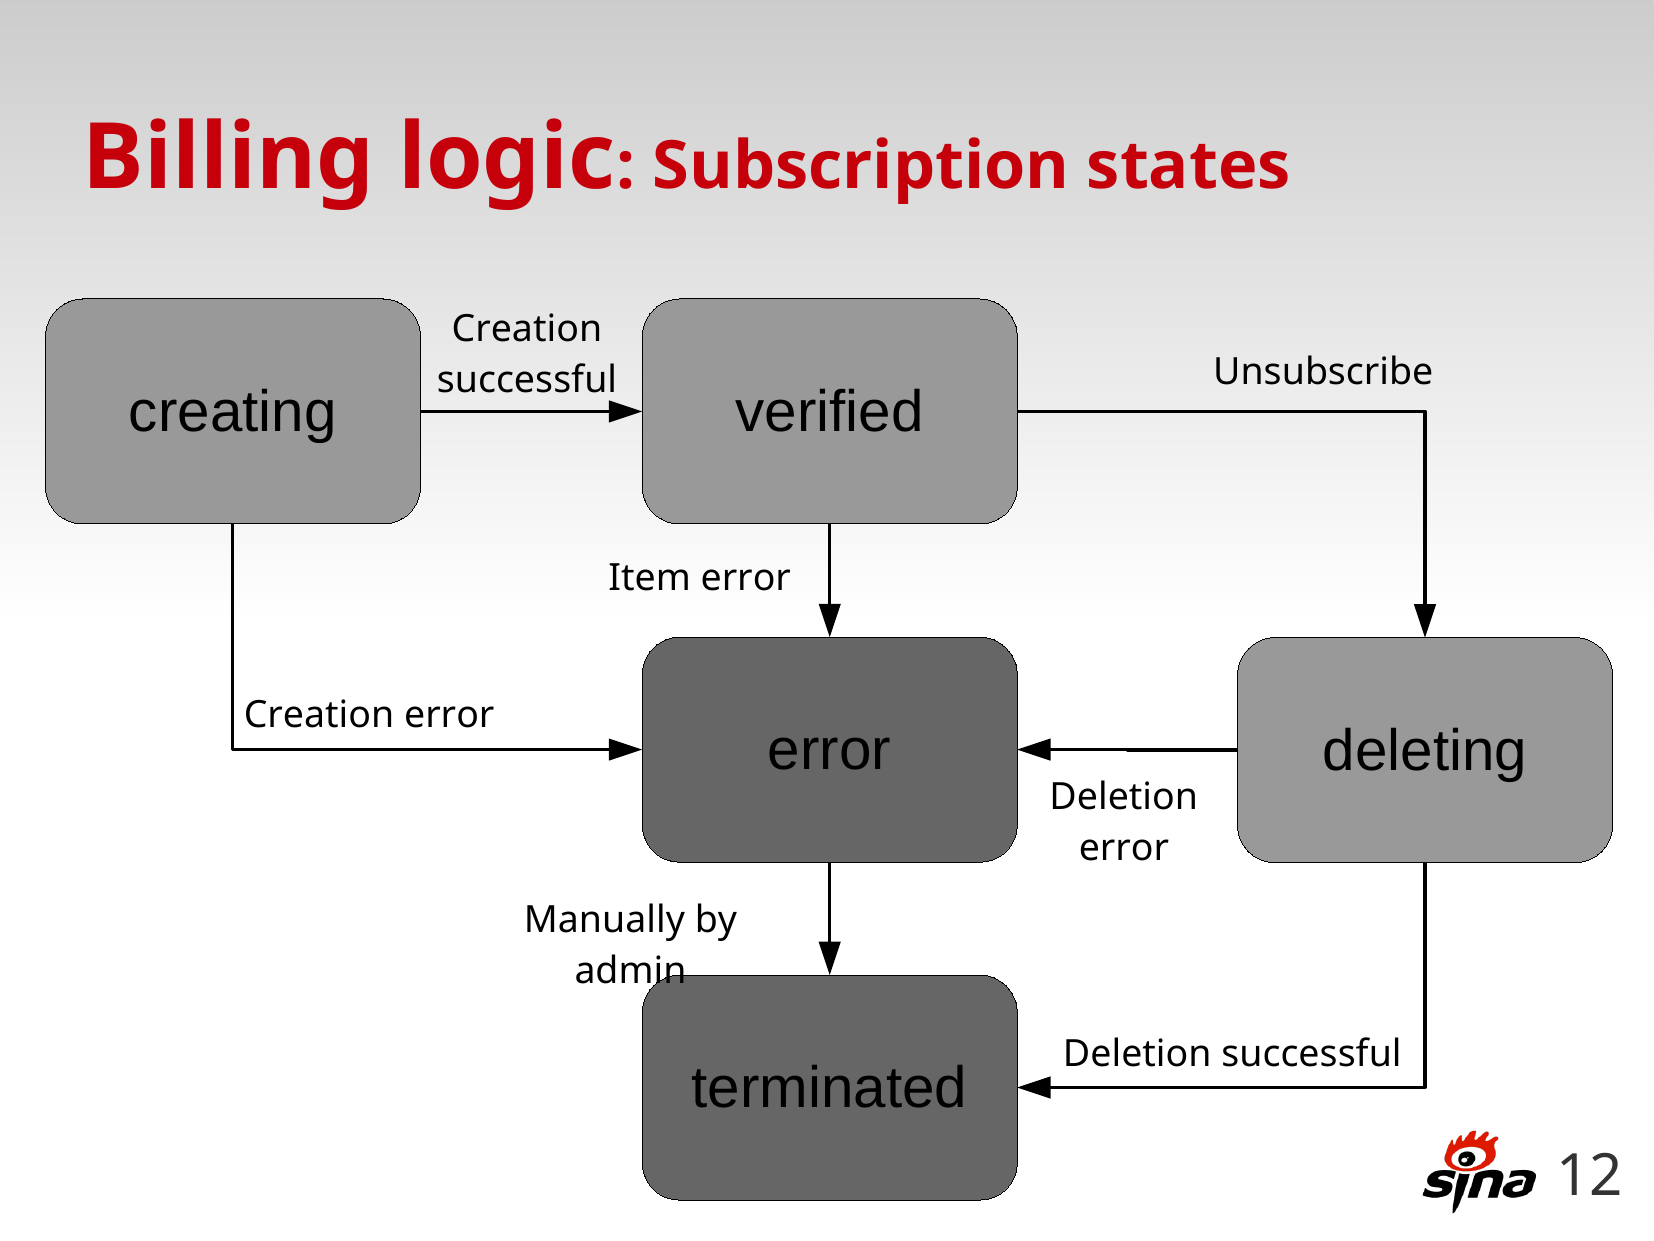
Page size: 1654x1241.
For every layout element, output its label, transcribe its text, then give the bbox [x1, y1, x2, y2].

text_box verified [642, 298, 1018, 524]
text_box error [642, 637, 1018, 863]
text_box Manually by admin [455, 885, 806, 943]
text_box Creation error [194, 680, 544, 738]
text_box terminated [642, 975, 1018, 1201]
text_box Deletion error [949, 762, 1299, 862]
text_box creating [45, 298, 421, 524]
picture [1394, 1087, 1564, 1241]
title Billing logic: Subscription states [82, 49, 1571, 257]
text_box Deletion successful [1026, 1018, 1439, 1076]
text_box Unsubscribe [1148, 337, 1498, 395]
text_box Creation successful [352, 294, 702, 394]
text_box deleting [1237, 637, 1613, 863]
text_box Item error [525, 543, 875, 601]
